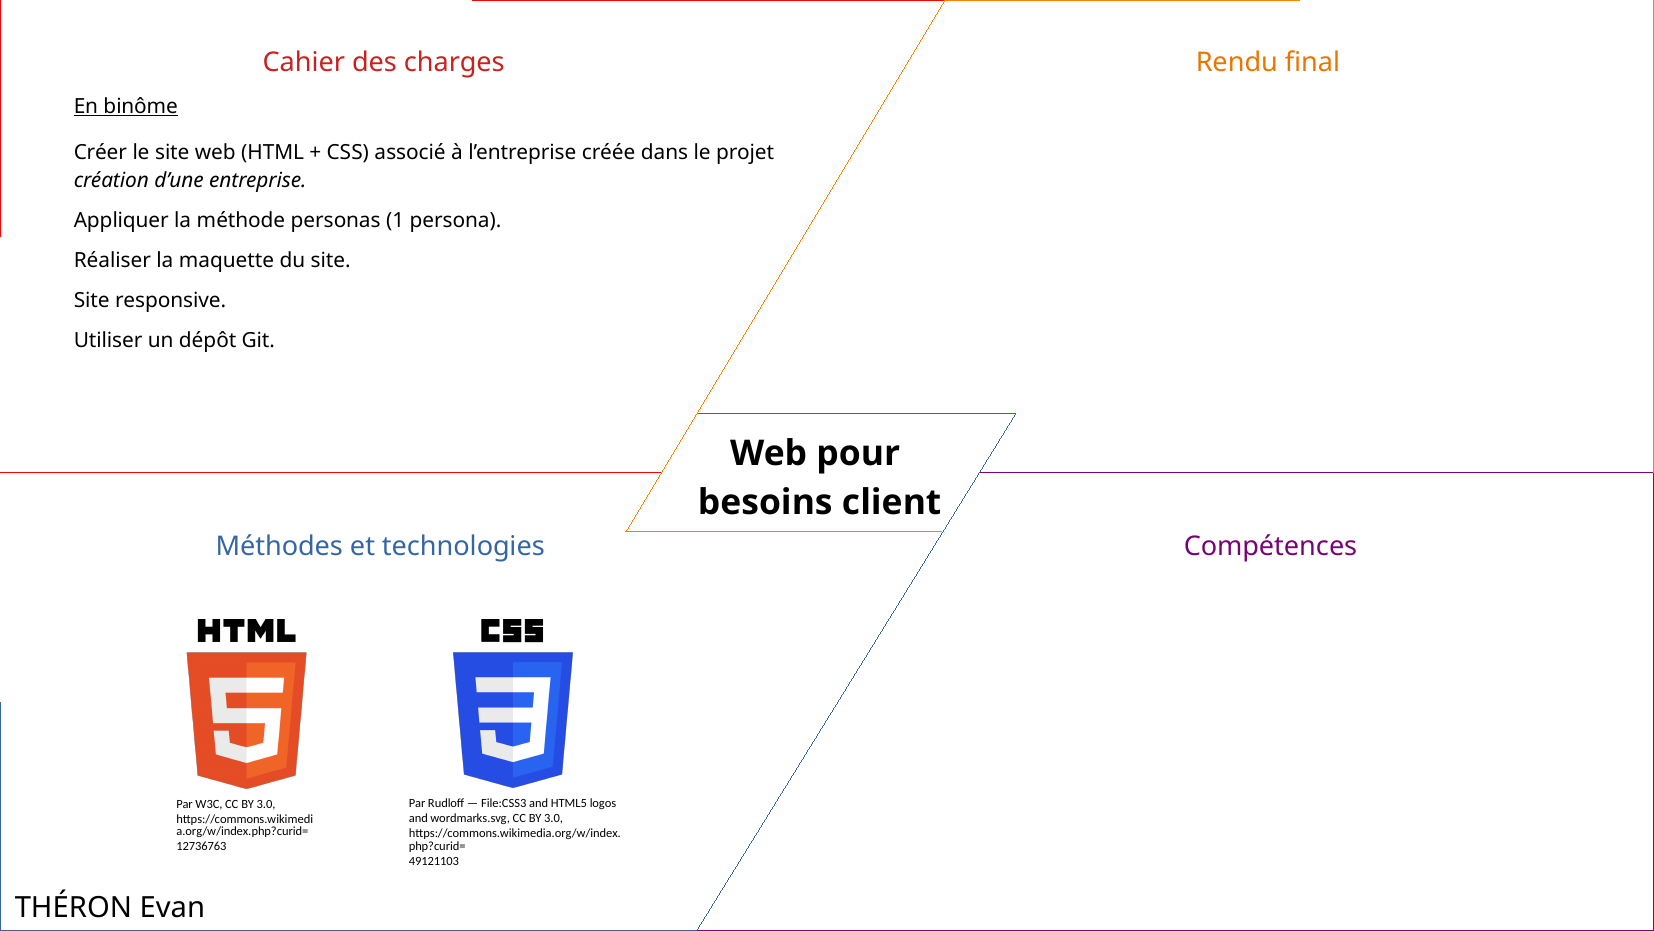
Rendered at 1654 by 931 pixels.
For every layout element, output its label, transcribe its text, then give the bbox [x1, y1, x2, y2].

text_box Rendu final [1181, 35, 1371, 85]
picture [162, 619, 331, 788]
text_box Par W3C, CC BY 3.0, https://commons.wikimedia.org/w/index.php?curid=12736763 [161, 788, 331, 880]
text_box THÉRON Evan [0, 878, 237, 931]
text_box Web pour besoins client [689, 420, 951, 525]
picture [453, 619, 573, 787]
text_box Par Rudloff — File:CSS3 and HTML5 logos and wordmarks.svg, CC BY 3.0, https://commons.wikimedia.org/w/index.php?curid=49121103 [393, 787, 641, 879]
text_box Cahier des charges [248, 35, 544, 83]
text_box Compétences [1169, 519, 1382, 569]
text_box Méthodes et technologies [200, 519, 567, 569]
text_box En binôme Créer le site web (HTML + CSS) associé à l’entreprise créée dans le projet création d’une entreprise. Appliquer la méthode personas (1 persona). Réaliser la maquette du site. Site responsive. Utiliser un dépôt Git. [59, 83, 801, 454]
